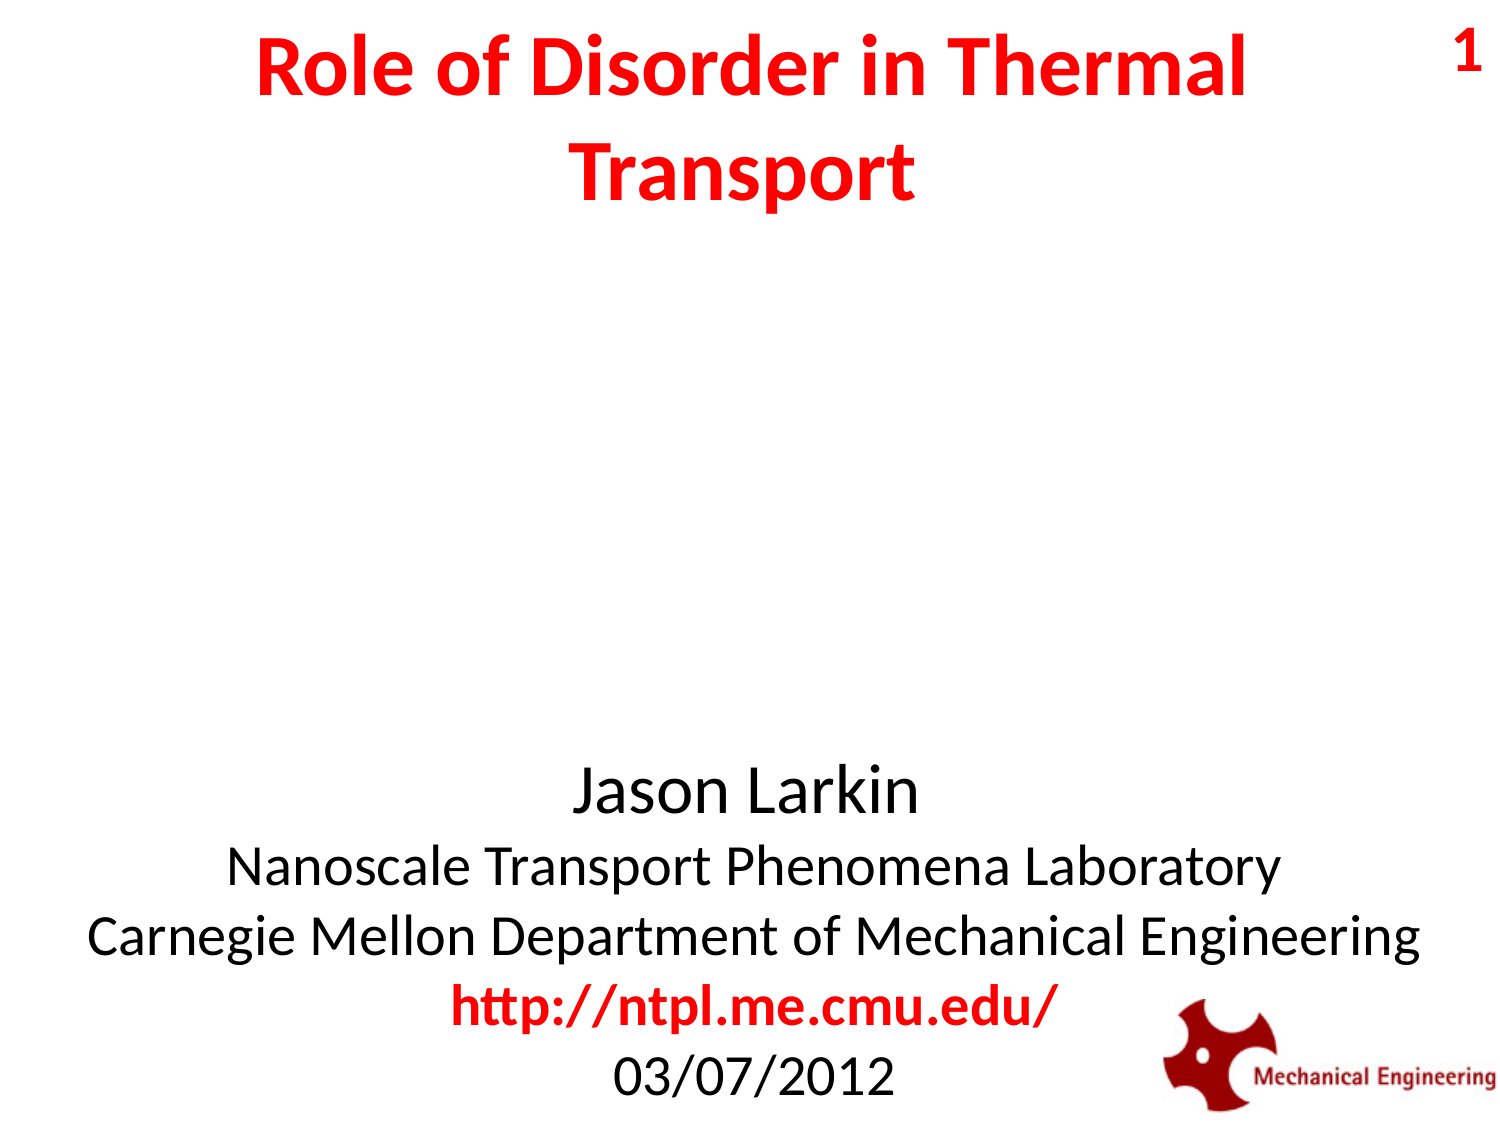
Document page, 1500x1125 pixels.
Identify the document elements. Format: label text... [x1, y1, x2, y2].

text_box 1 [1435, 0, 1500, 93]
picture [1438, 999, 1497, 1113]
title Role of Disorder in Thermal Transport [60, 0, 1426, 436]
title Jason Larkin Nanoscale Transport Phenomena Laboratory Carnegie Mellon Department of Mechanical Engineering http://ntpl.me.cmu.edu/ 03/07/2012 [72, 735, 1438, 1124]
